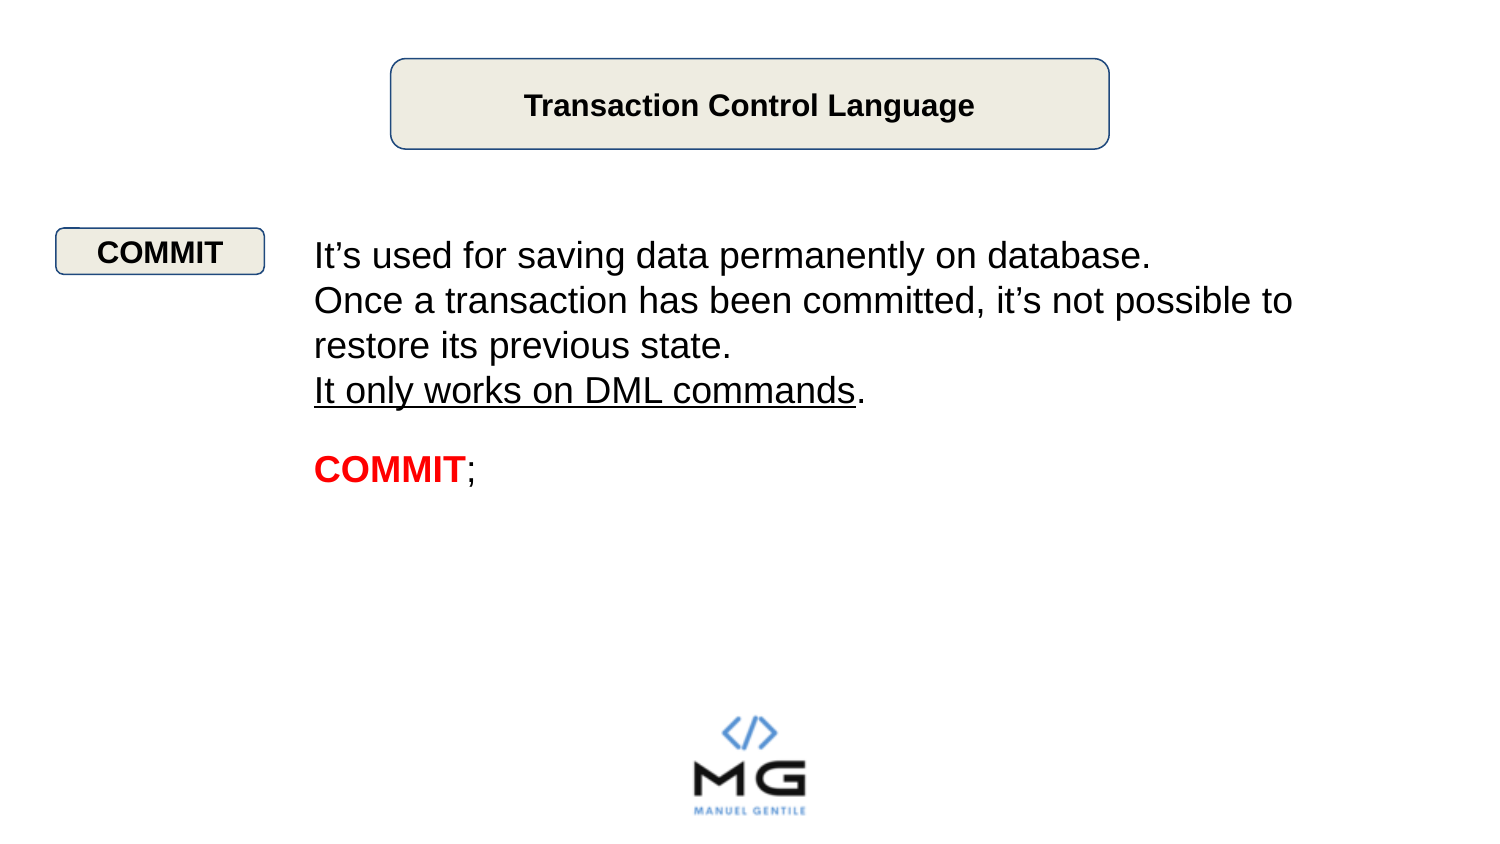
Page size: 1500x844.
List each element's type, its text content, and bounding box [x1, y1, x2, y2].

text_box It’s used for saving data permanently on database. Once a transaction has been committed, it’s not possible to restore its previous state. It only works on DML commands. [298, 216, 1422, 419]
text_box COMMIT; [298, 430, 1451, 500]
text_box Transaction Control Language [390, 58, 1110, 150]
picture [671, 687, 829, 844]
text_box COMMIT [55, 228, 265, 275]
